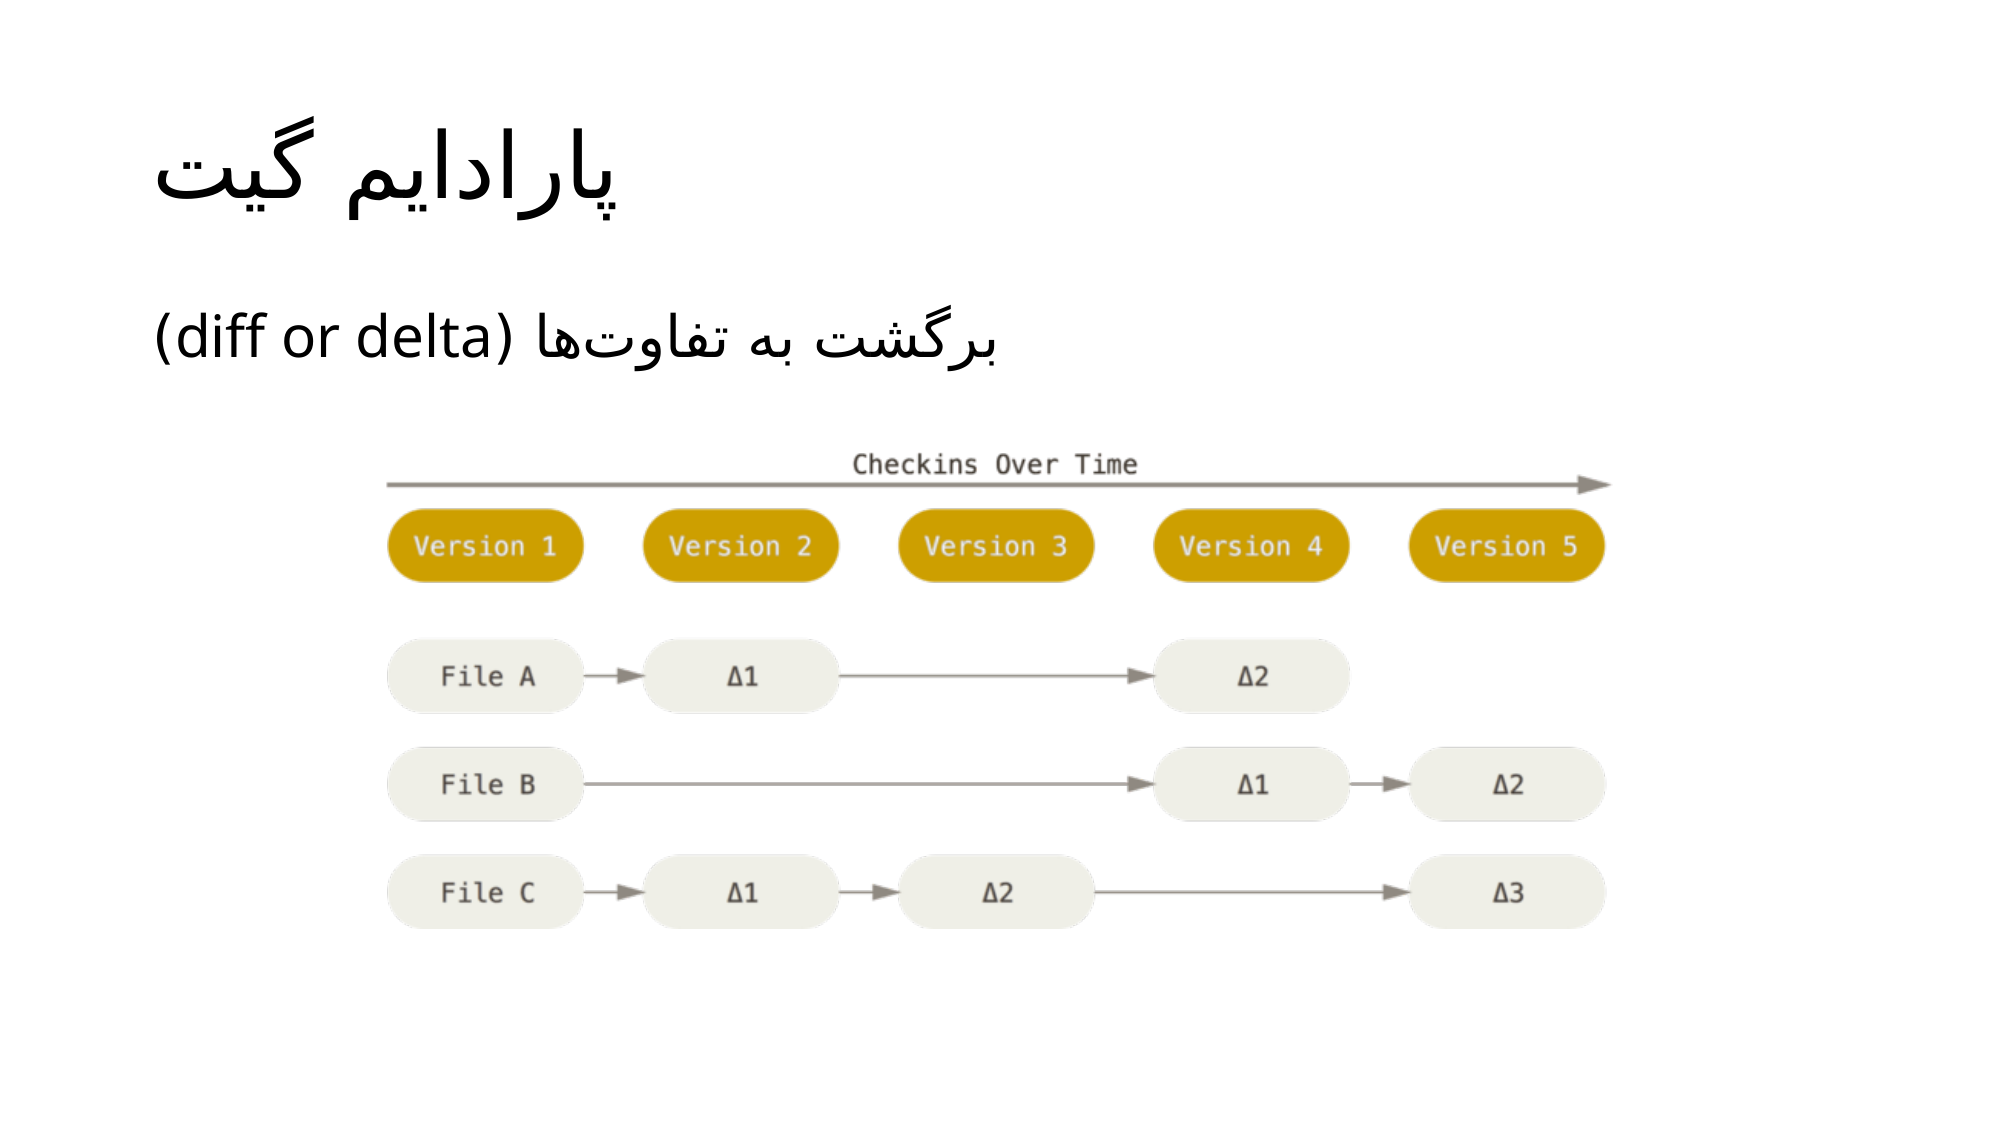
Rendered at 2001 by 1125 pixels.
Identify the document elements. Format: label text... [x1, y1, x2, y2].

list برگشت به تفاوت‌ها (diff or delta) [137, 299, 1863, 1014]
picture [386, 452, 1614, 929]
title پارادایم گیت [137, 59, 1863, 278]
